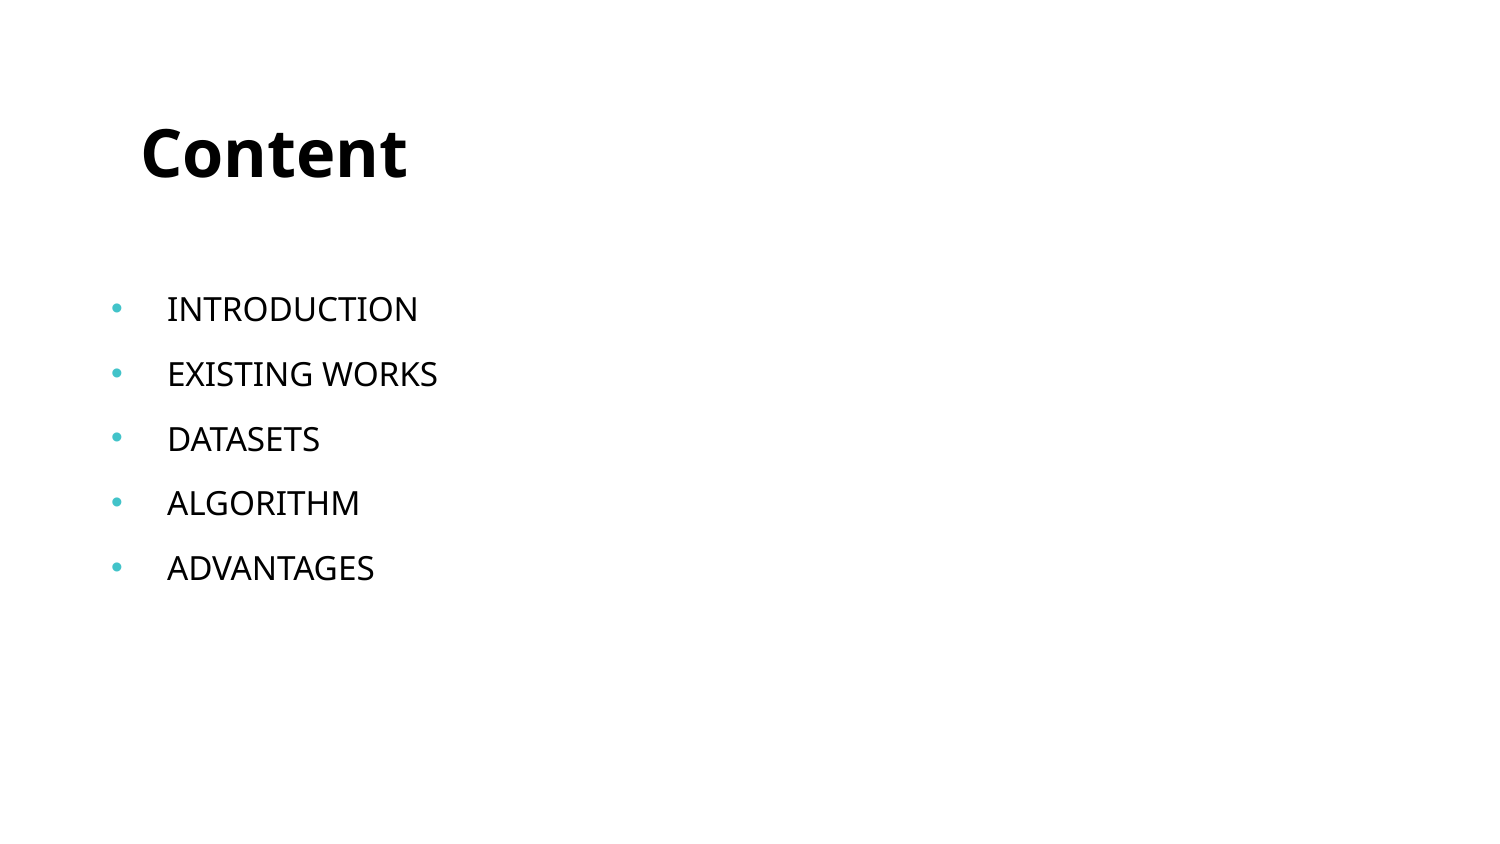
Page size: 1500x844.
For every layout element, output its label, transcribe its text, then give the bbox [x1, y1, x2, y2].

list INTRODUCTION EXISTING WORKS DATASETS ALGORITHM ADVANTAGES [95, 272, 1346, 773]
title Content [125, 57, 1375, 198]
